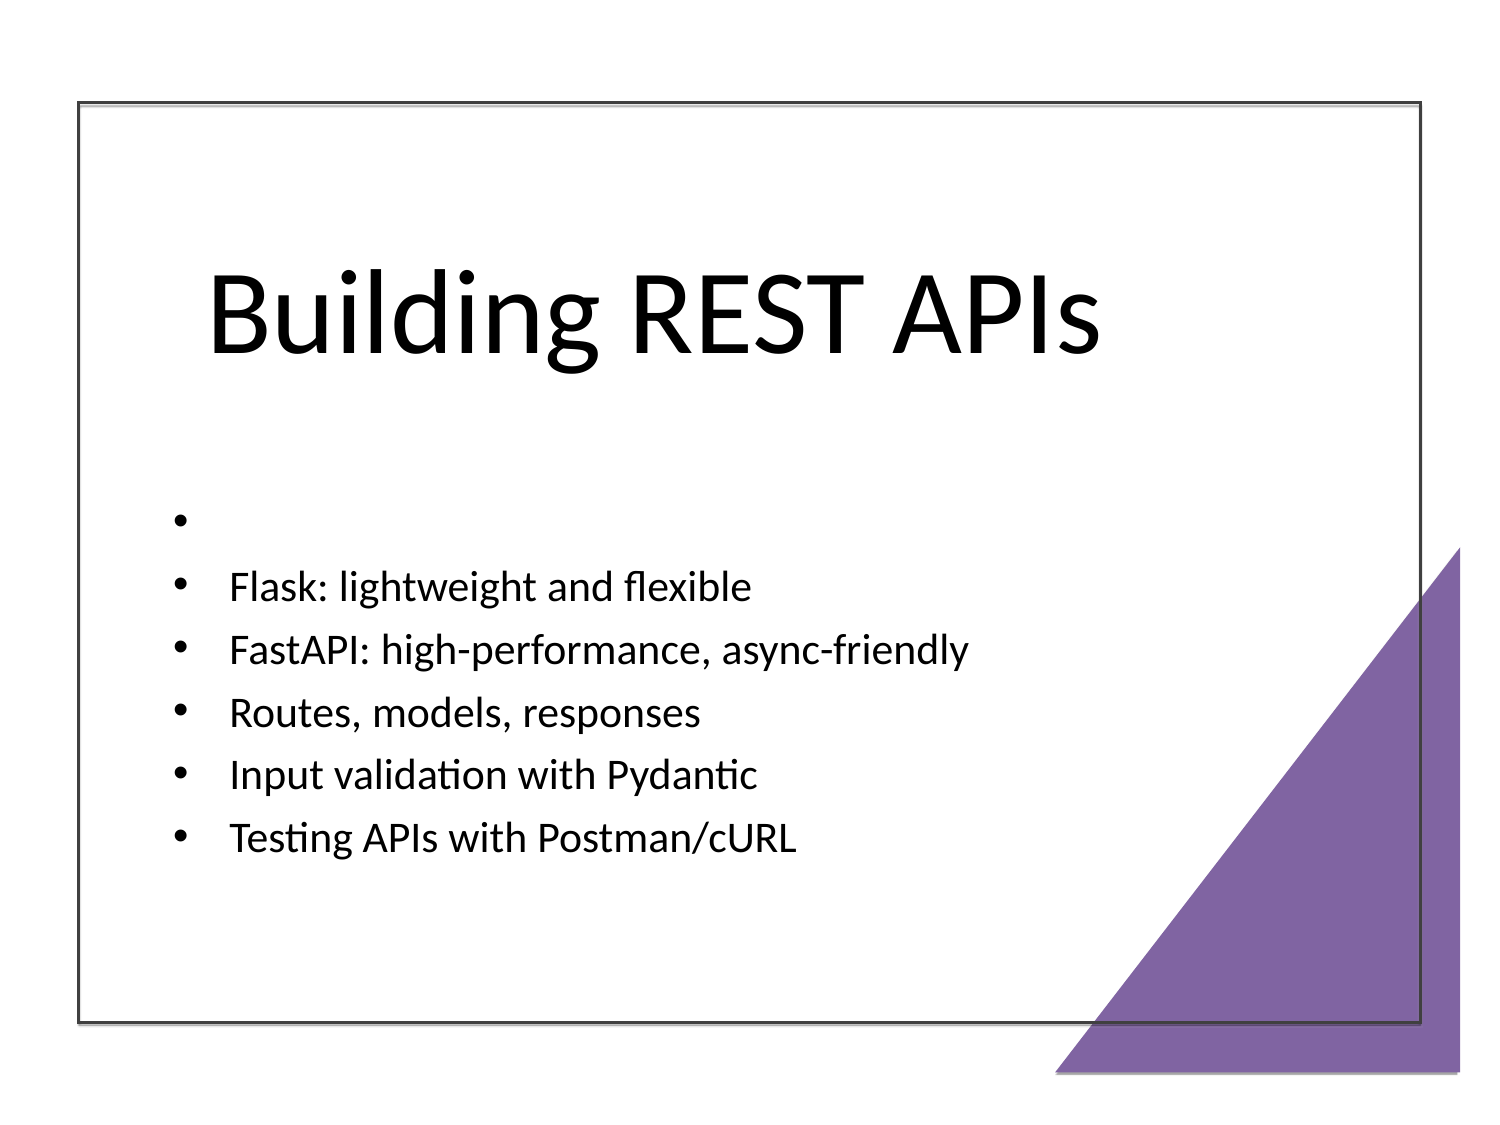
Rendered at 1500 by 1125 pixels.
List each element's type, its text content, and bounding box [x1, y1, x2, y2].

title Building REST APIs [158, 172, 1152, 438]
text_box [1094, 601, 1418, 1021]
list Flask: lightweight and flexible FastAPI: high-performance, async-friendly Routes, models, responses Input validation with Pydantic Testing APIs with Postman/cURL [158, 487, 1152, 947]
text_box [1055, 547, 1461, 1073]
